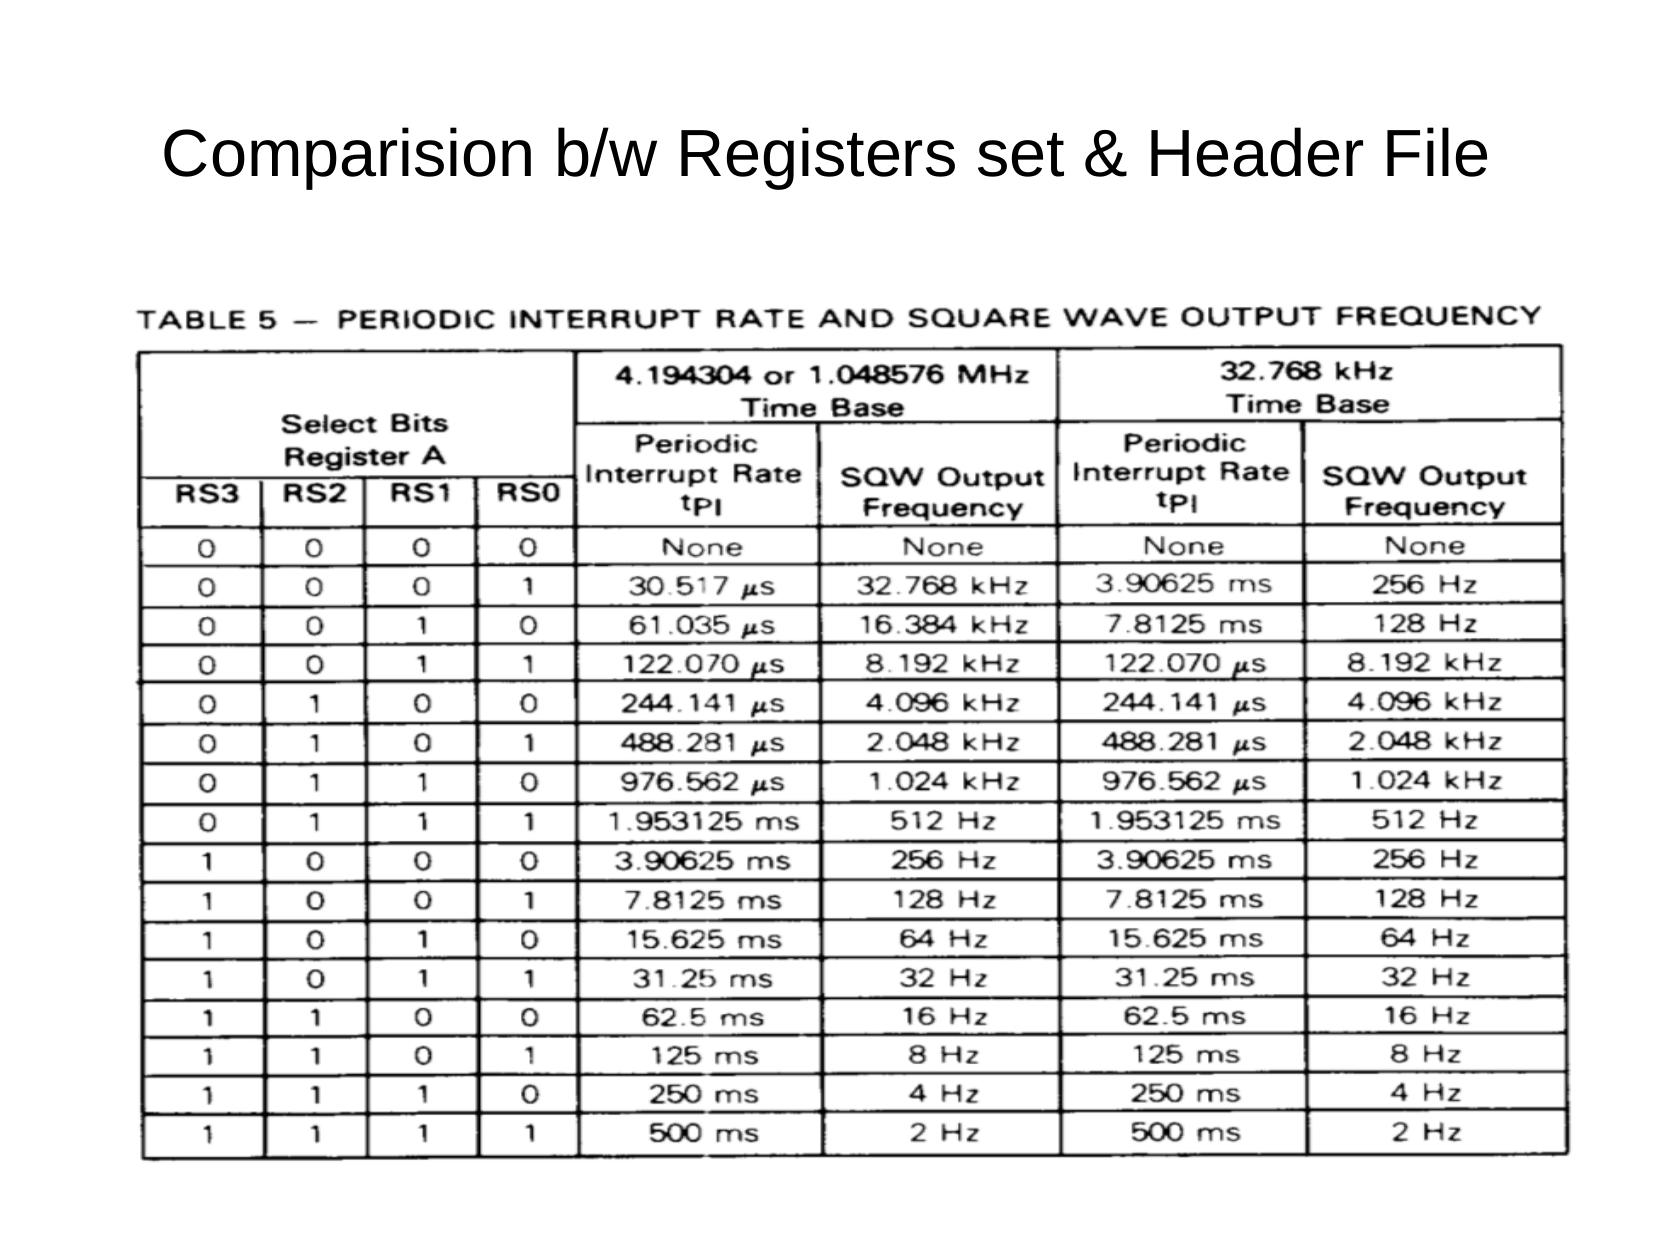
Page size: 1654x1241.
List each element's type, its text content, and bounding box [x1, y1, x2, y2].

picture [118, 283, 1595, 1170]
title Comparision b/w Registers set & Header File [82, 49, 1571, 257]
